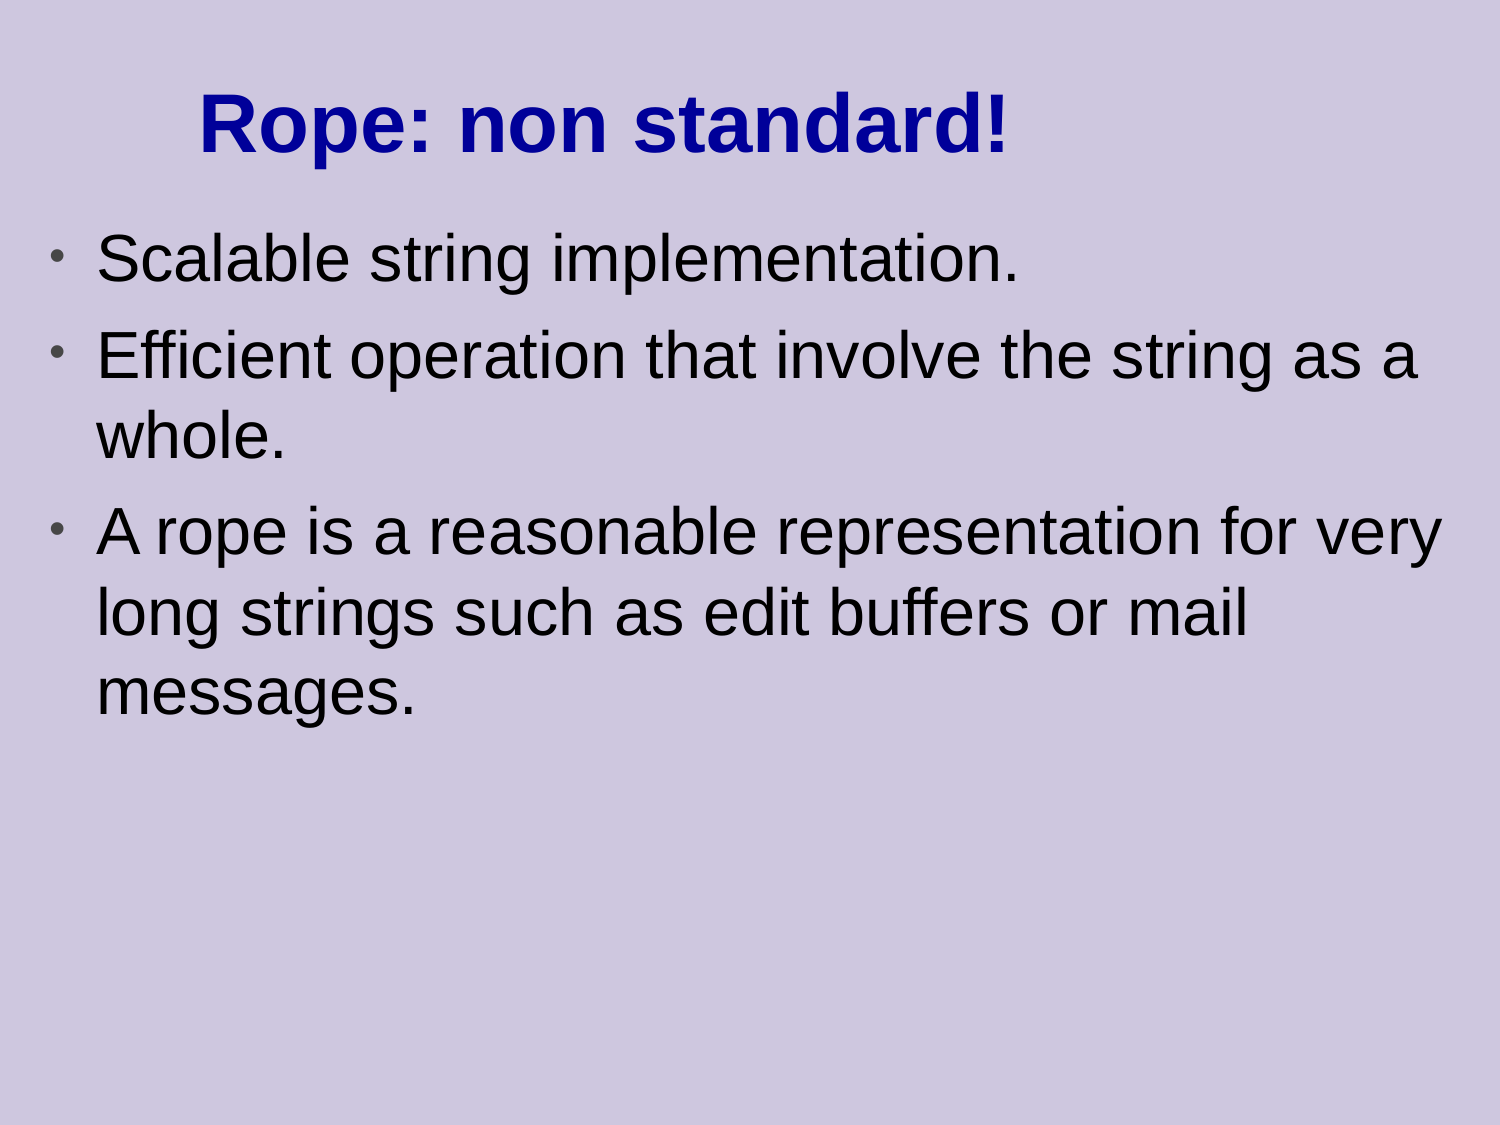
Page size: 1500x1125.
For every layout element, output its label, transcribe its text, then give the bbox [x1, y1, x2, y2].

title Rope: non standard! [198, 18, 1468, 215]
list Scalable string implementation. Efficient operation that involve the string as a whole. A rope is a reasonable representation for very long strings such as edit buffers or mail messages. [49, 215, 1468, 1040]
